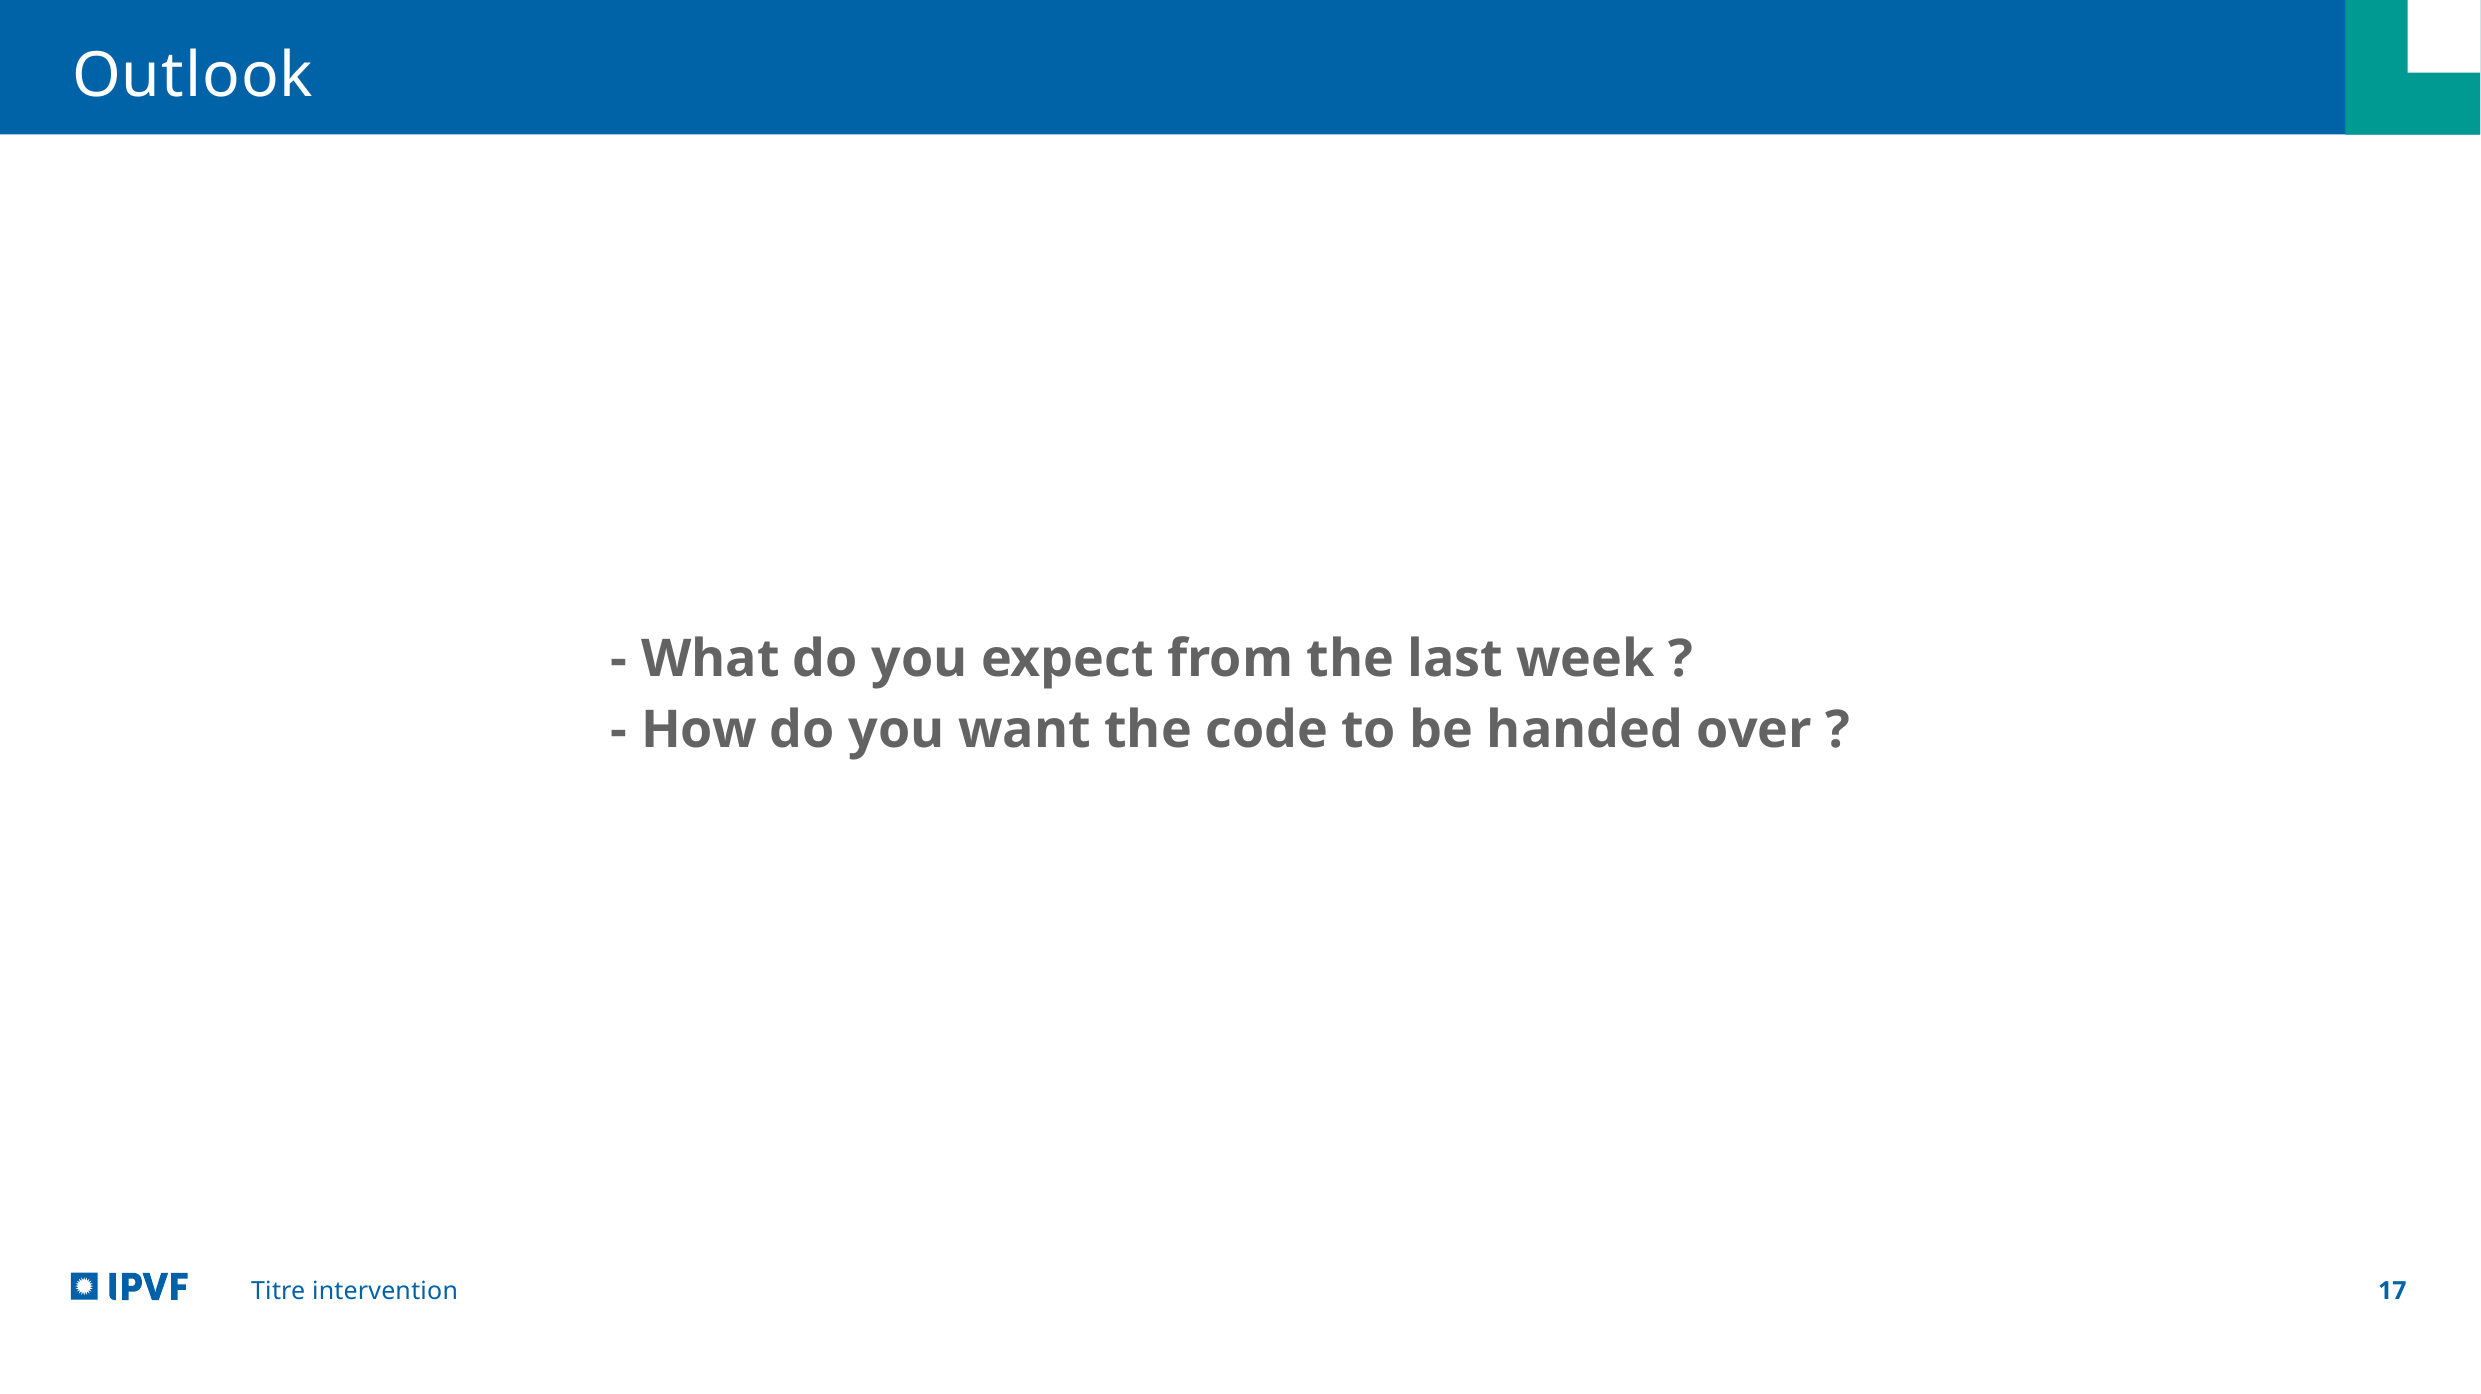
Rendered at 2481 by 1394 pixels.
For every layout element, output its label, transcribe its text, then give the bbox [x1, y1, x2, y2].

text_box - What do you expect from the last week ? - How do you want the code to be handed over ? [596, 613, 2213, 841]
list Outlook [57, 26, 1976, 112]
